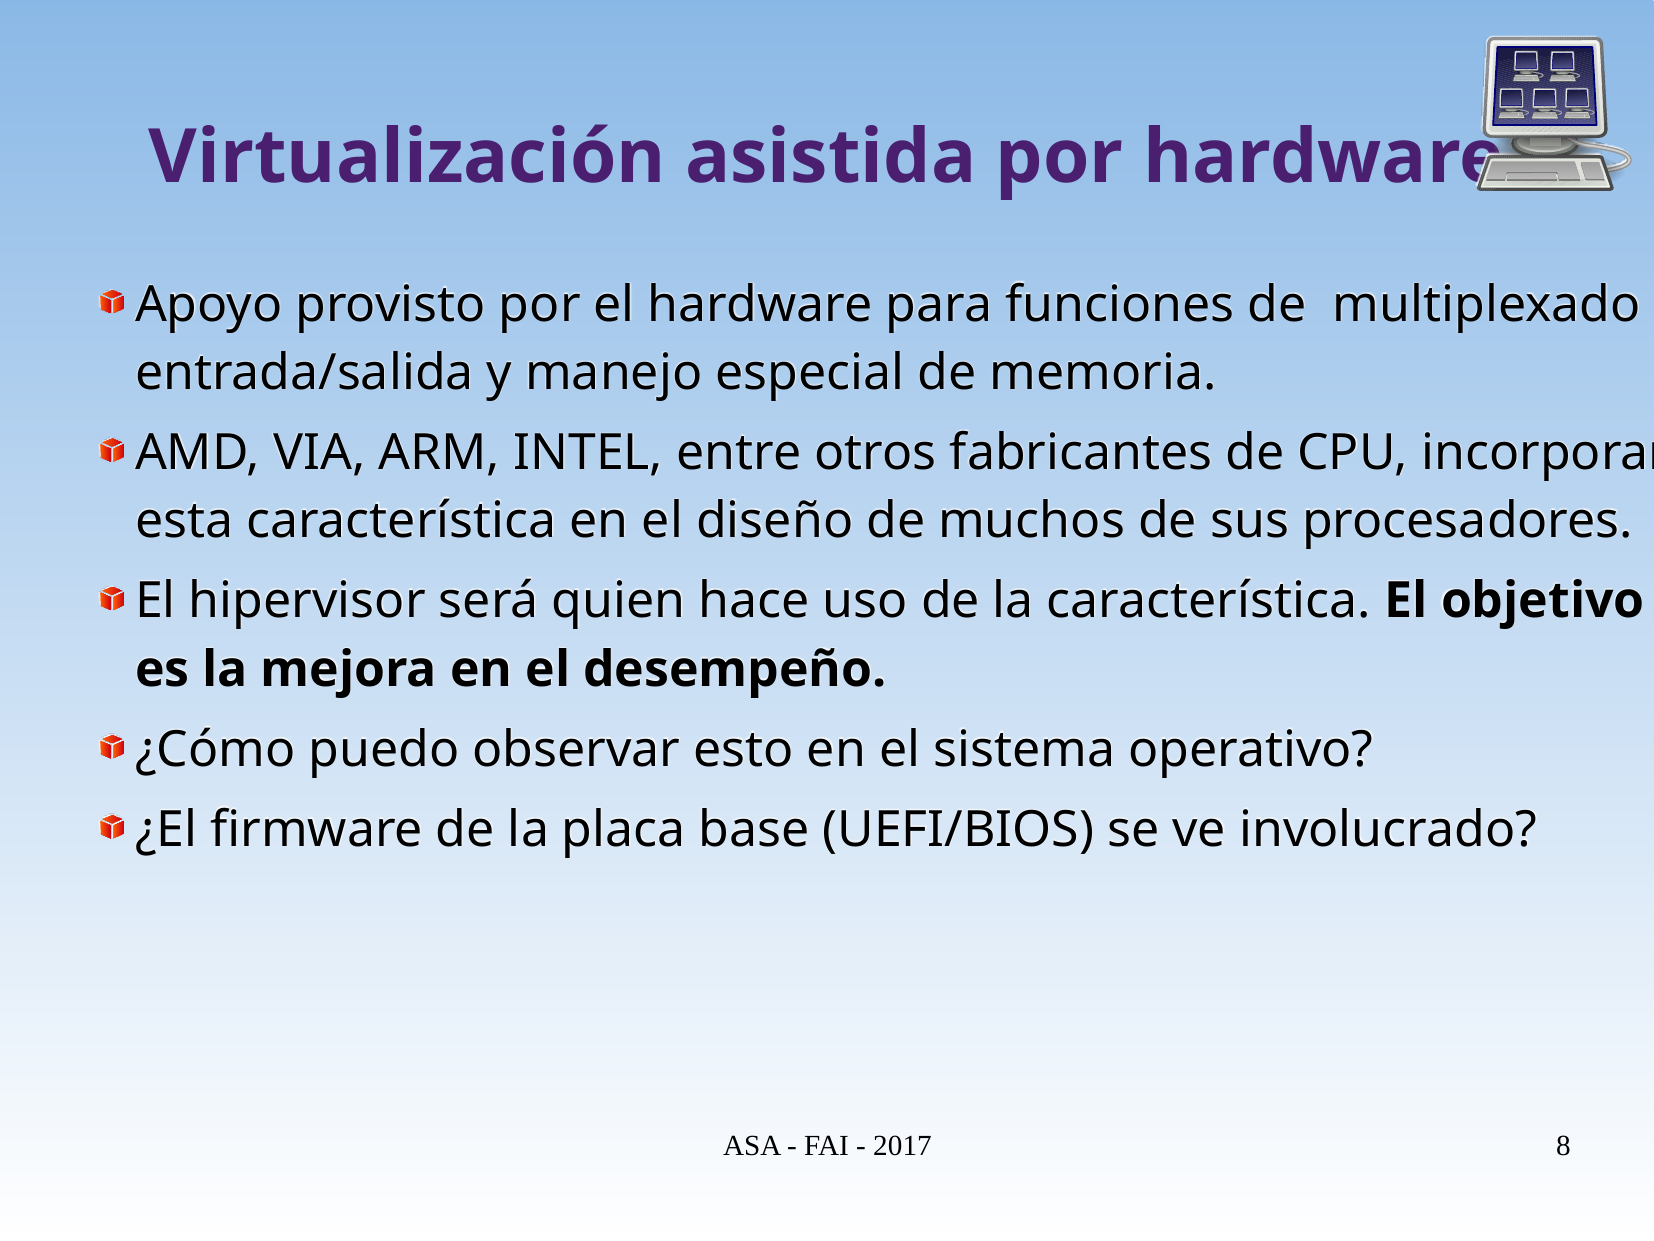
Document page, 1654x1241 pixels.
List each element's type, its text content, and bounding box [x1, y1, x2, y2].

text_box Apoyo provisto por el hardware para funciones de multiplexado de entrada/salida y manejo especial de memoria. AMD, VIA, ARM, INTEL, entre otros fabricantes de CPU, incorporan esta característica en el diseño de muchos de sus procesadores. El hipervisor será quien hace uso de la característica. El objetivo es la mejora en el desempeño. ¿Cómo puedo observar esto en el sistema operativo? ¿El firmware de la placa base (UEFI/BIOS) se ve involucrado? [84, 260, 1643, 1066]
picture [1473, 33, 1636, 195]
title Virtualización asistida por hardware [82, 49, 1571, 257]
